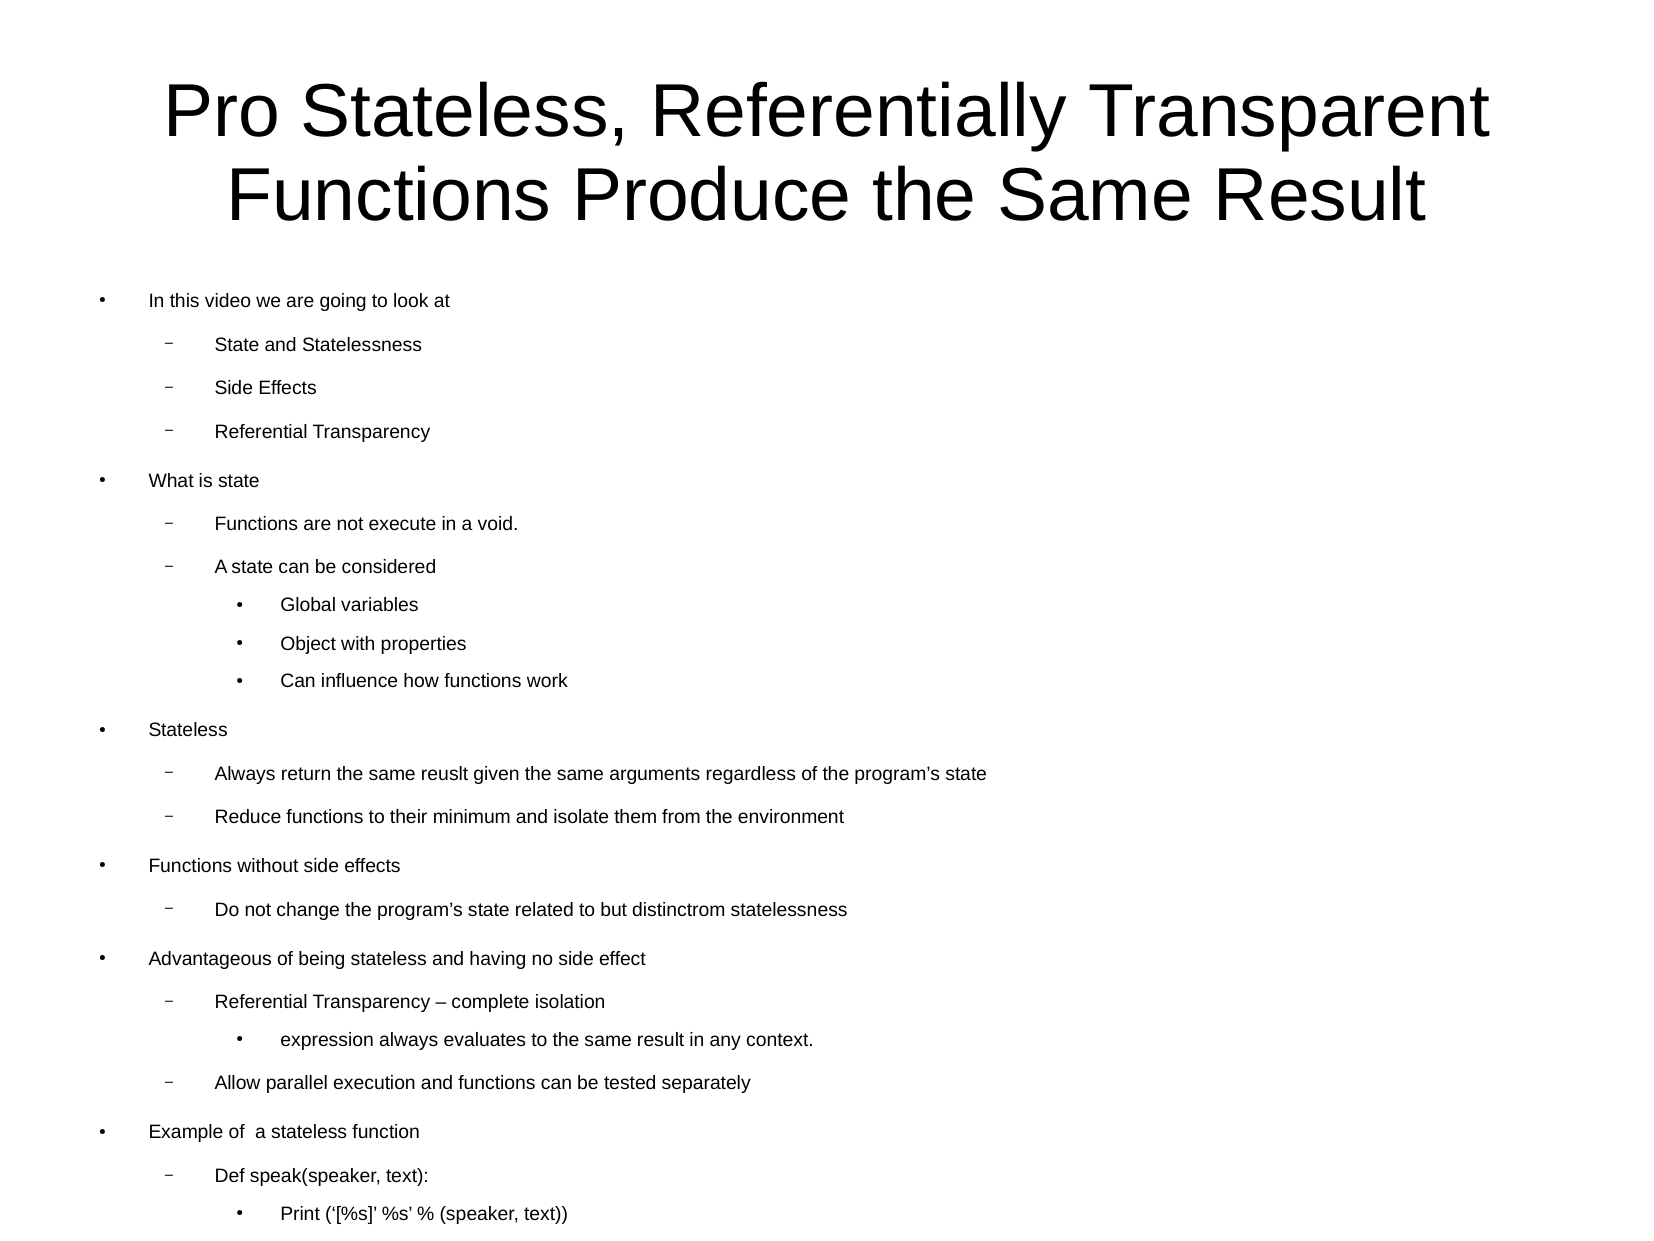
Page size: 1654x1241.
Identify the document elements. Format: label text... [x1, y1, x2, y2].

title Pro Stateless, Referentially Transparent Functions Produce the Same Result [82, 49, 1571, 257]
list In this video we are going to look at State and Statelessness Side Effects Referential Transparency What is state Functions are not execute in a void. A state can be considered Global variables Object with properties Can influence how functions work Stateless Always return the same reuslt given the same arguments regardless of the program’s state Reduce functions to their minimum and isolate them from the environment Functions without side effects Do not change the program’s state related to but distinctrom statelessness Advantageous of being stateless and having no side effect Referential Transparency – complete isolation expression always evaluates to the same result in any context. Allow parallel execution and functions can be tested separately Example of a stateless function Def speak(speaker, text): Print (‘[%s]’ %s’ % (speaker, text)) [82, 290, 1571, 1229]
